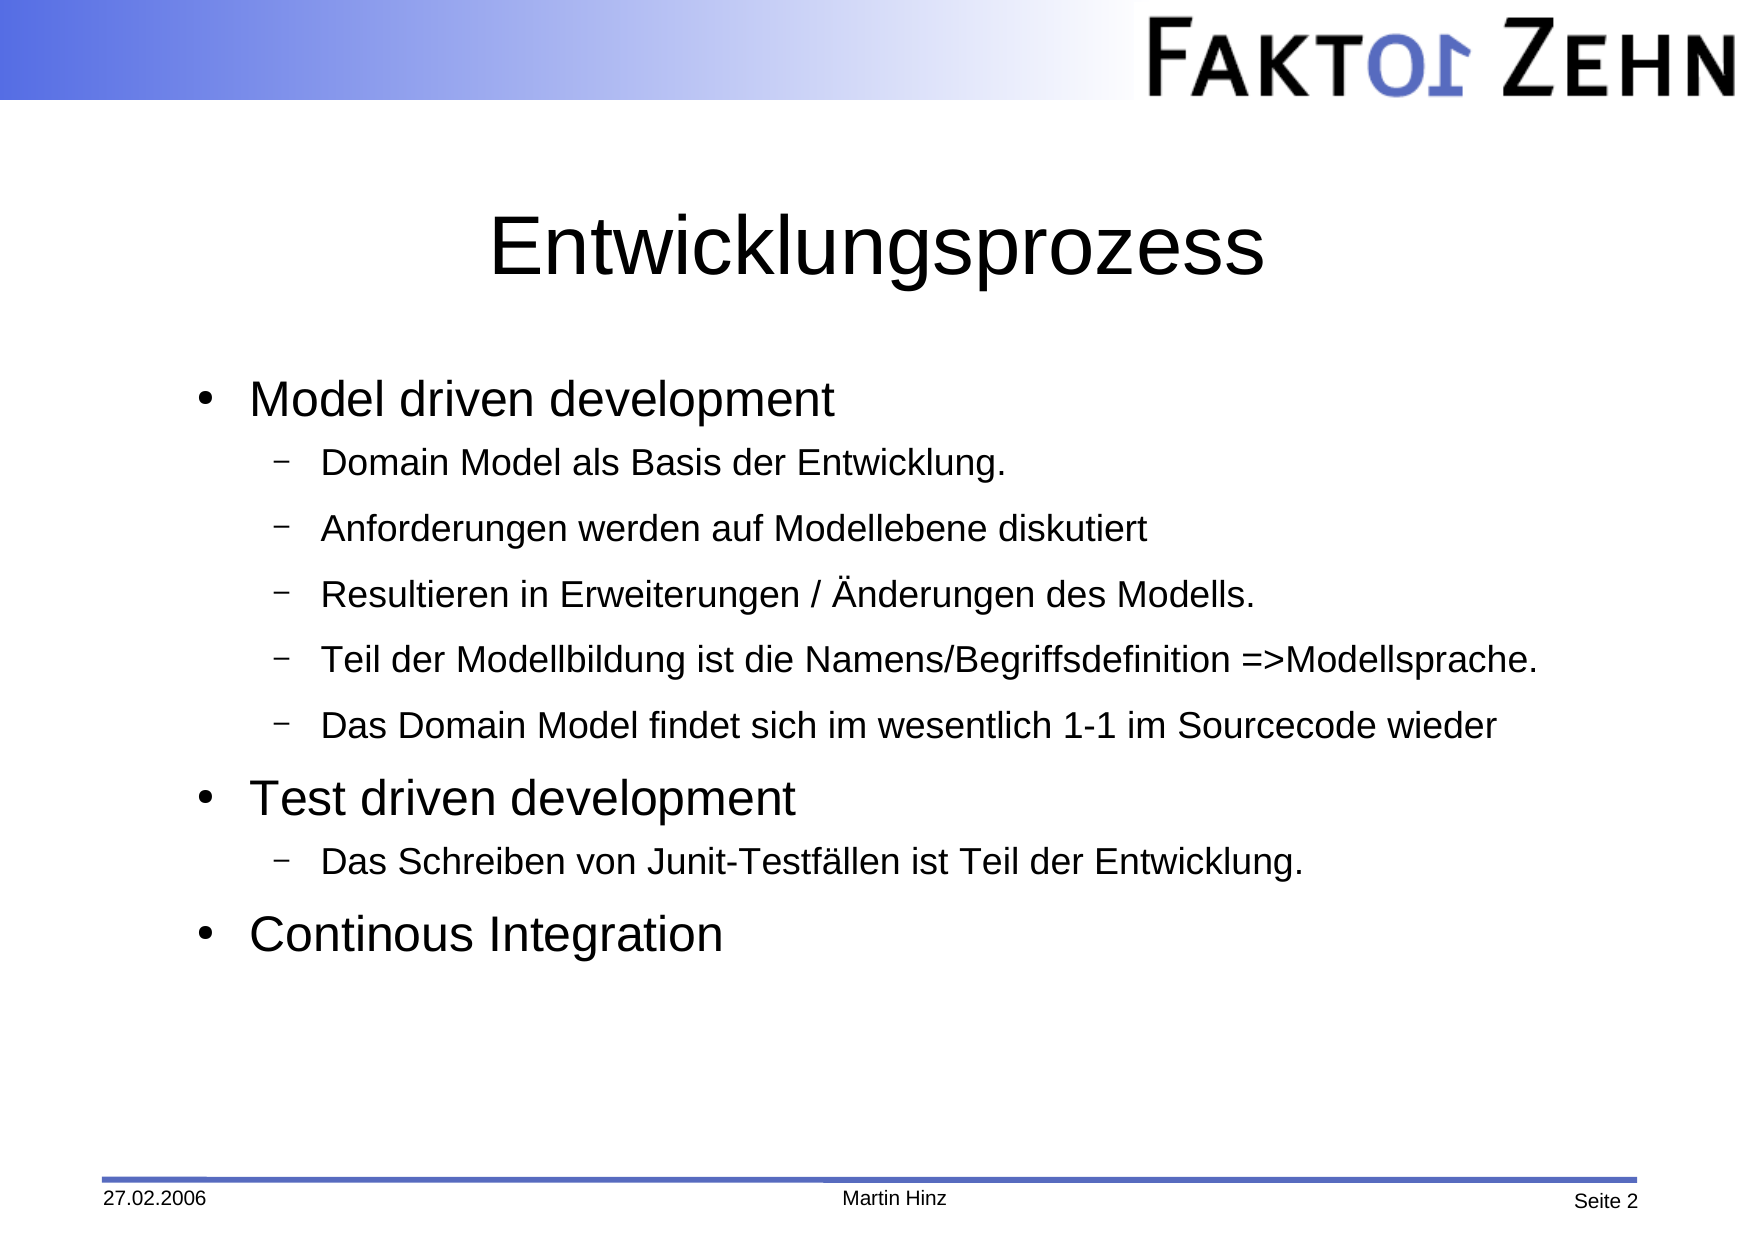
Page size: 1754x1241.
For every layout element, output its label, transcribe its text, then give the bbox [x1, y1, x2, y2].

title Entwicklungsprozess [179, 142, 1576, 349]
list Model driven development Domain Model als Basis der Entwicklung. Anforderungen werden auf Modellebene diskutiert Resultieren in Erweiterungen / Änderungen des Modells. Teil der Modellbildung ist die Namens/Begriffsdefinition =>Modellsprache. Das Domain Model findet sich im wesentlich 1-1 im Sourcecode wieder Test driven development Das Schreiben von Junit-Testfällen ist Teil der Entwicklung. Continous Integration [179, 371, 1576, 1078]
picture [1133, 2, 1749, 105]
